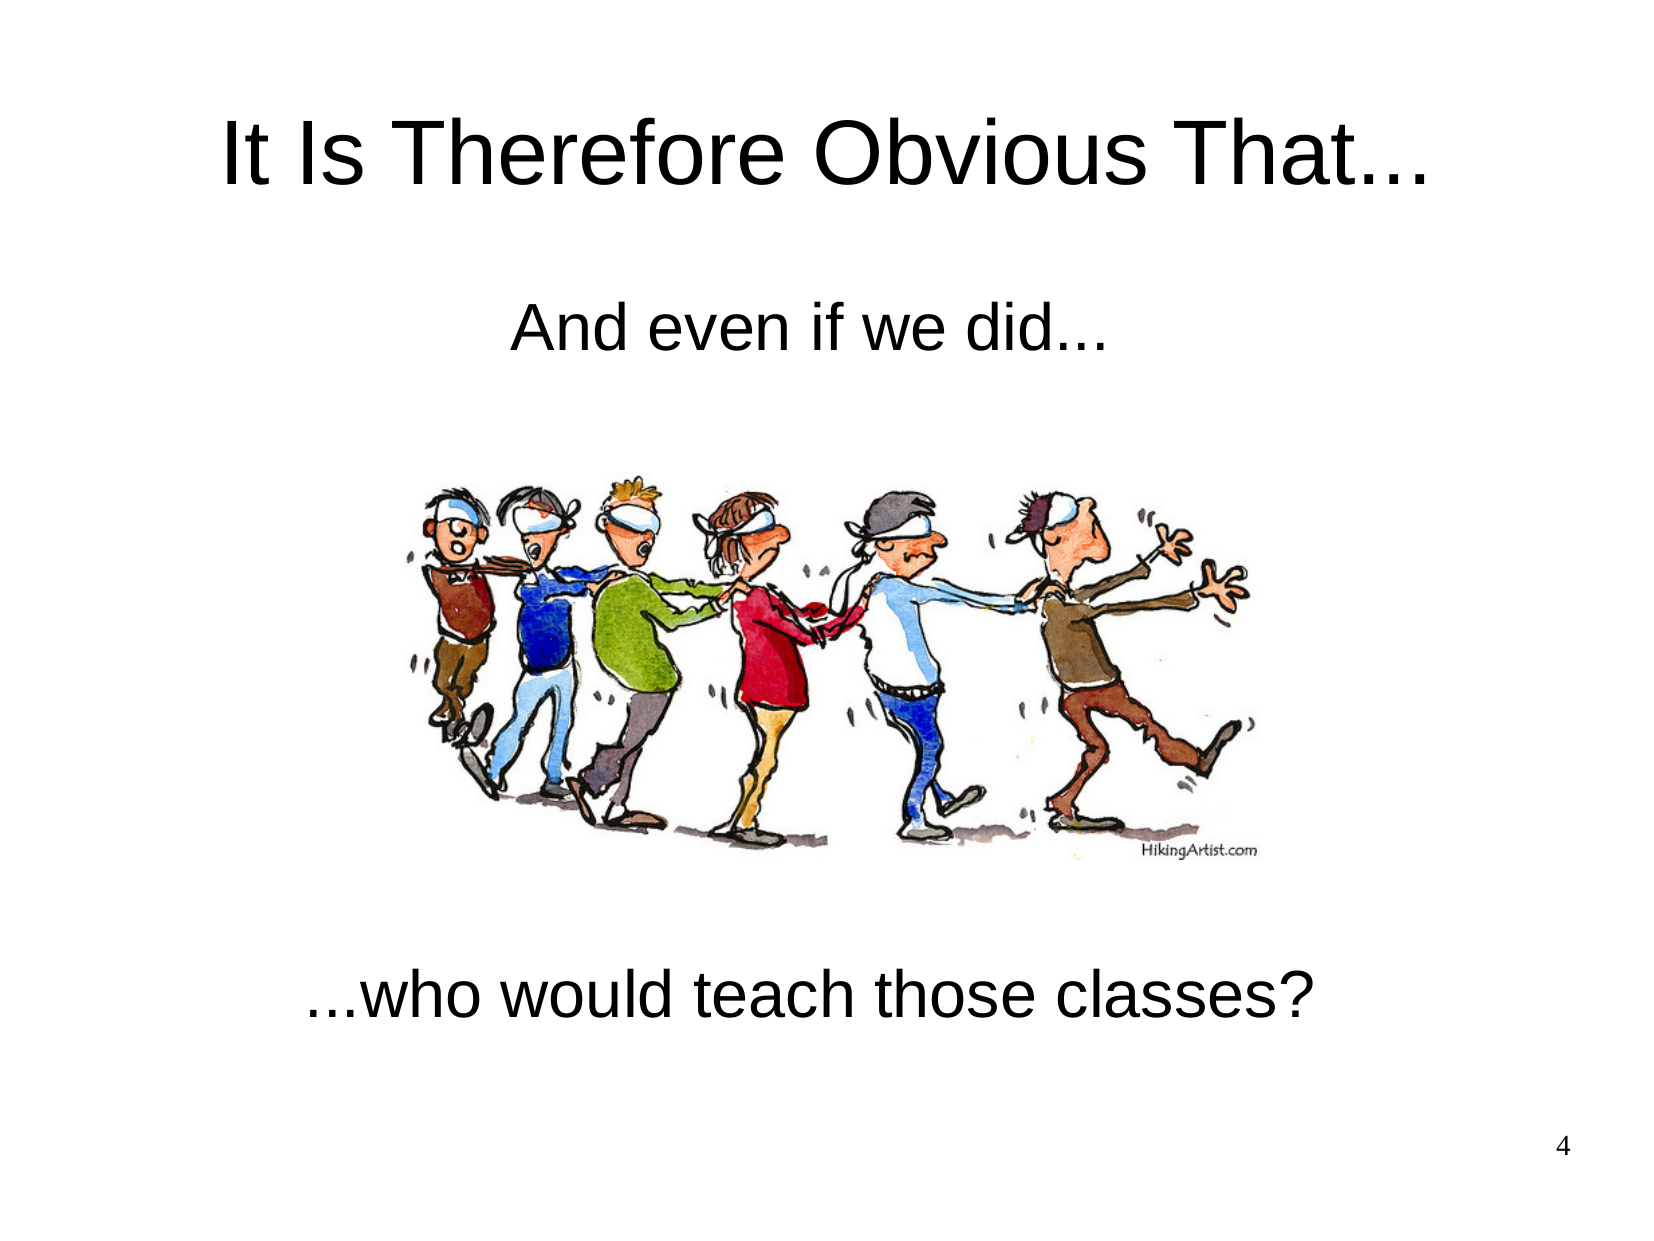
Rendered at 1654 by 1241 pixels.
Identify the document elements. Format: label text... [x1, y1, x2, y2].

title It Is Therefore Obvious That... [82, 49, 1571, 257]
list And even if we did... [82, 290, 1538, 402]
picture [403, 472, 1261, 860]
list ...who would teach those classes? [82, 957, 1538, 1069]
